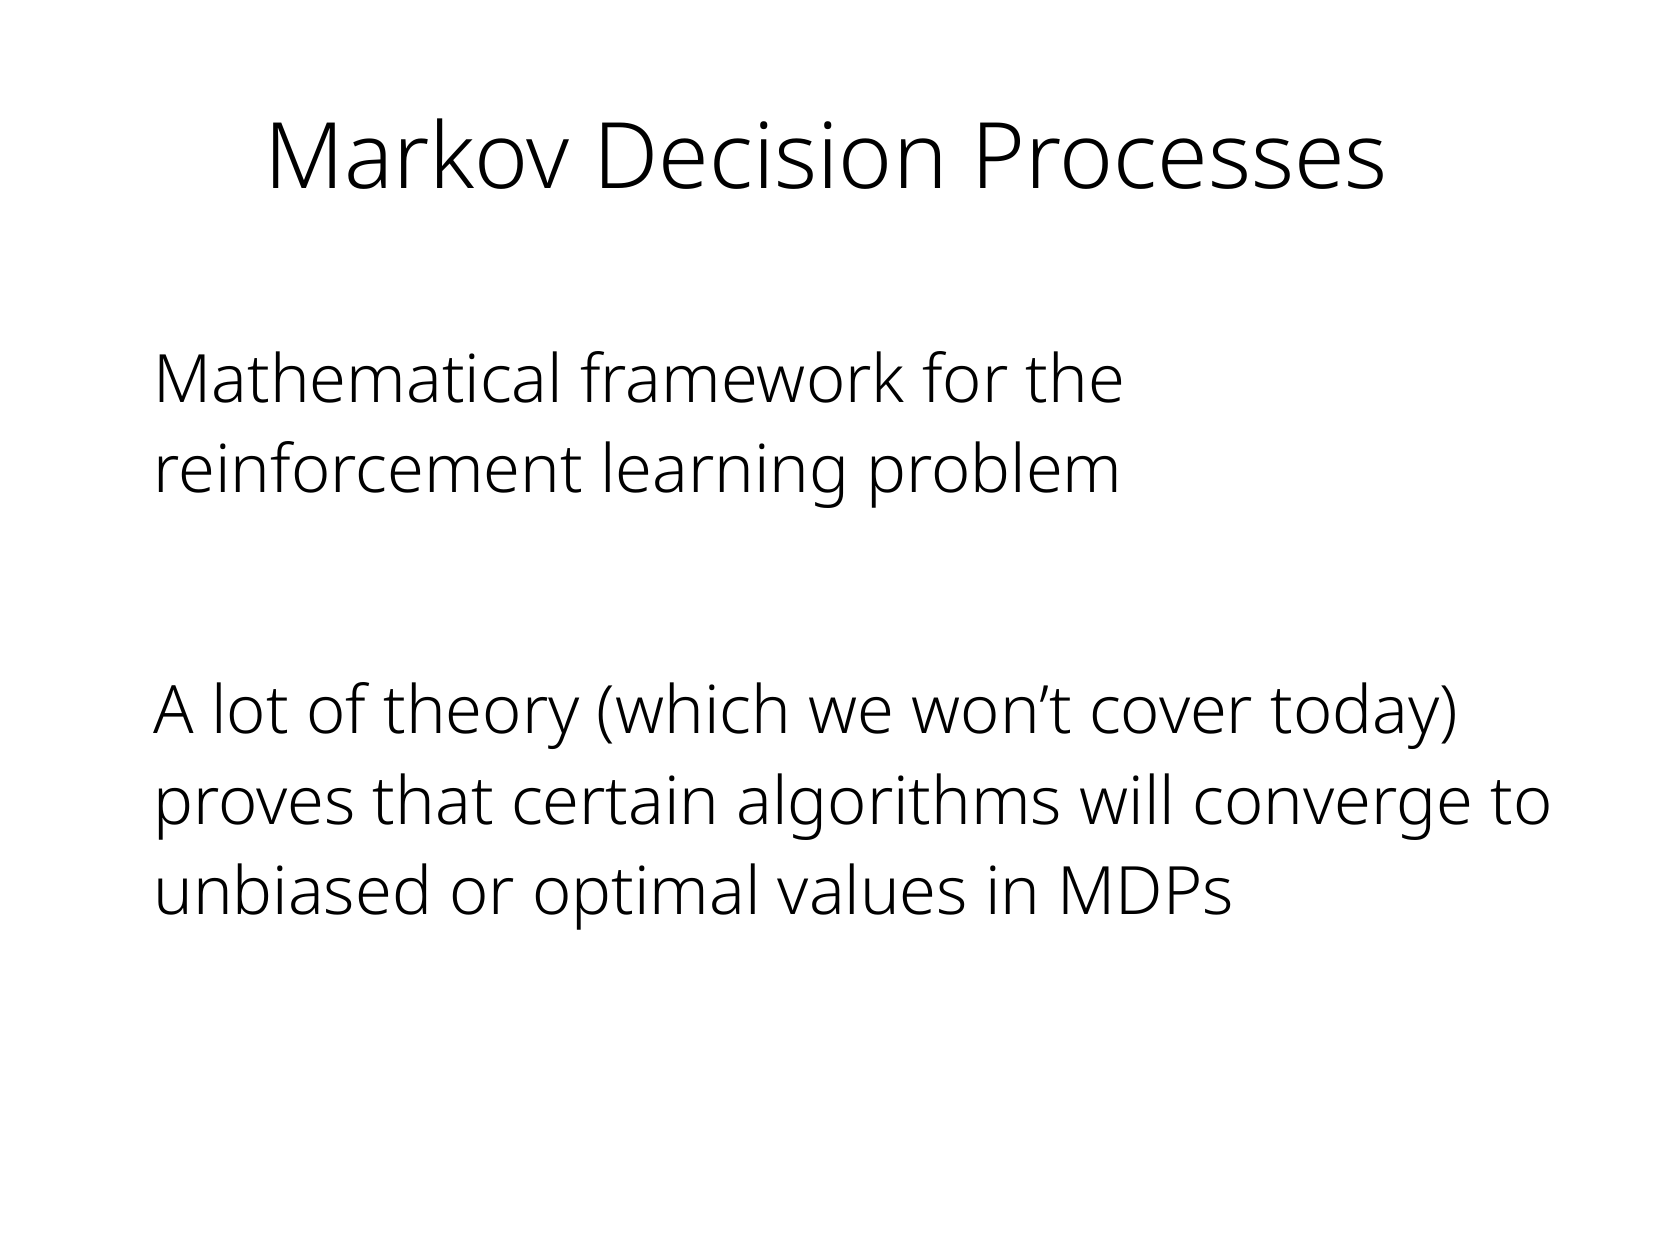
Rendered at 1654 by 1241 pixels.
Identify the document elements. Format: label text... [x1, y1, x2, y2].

title Markov Decision Processes [82, 49, 1571, 257]
list Mathematical framework for the reinforcement learning problem A lot of theory (which we won’t cover today) proves that certain algorithms will converge to unbiased or optimal values in MDPs [82, 330, 1571, 1182]
